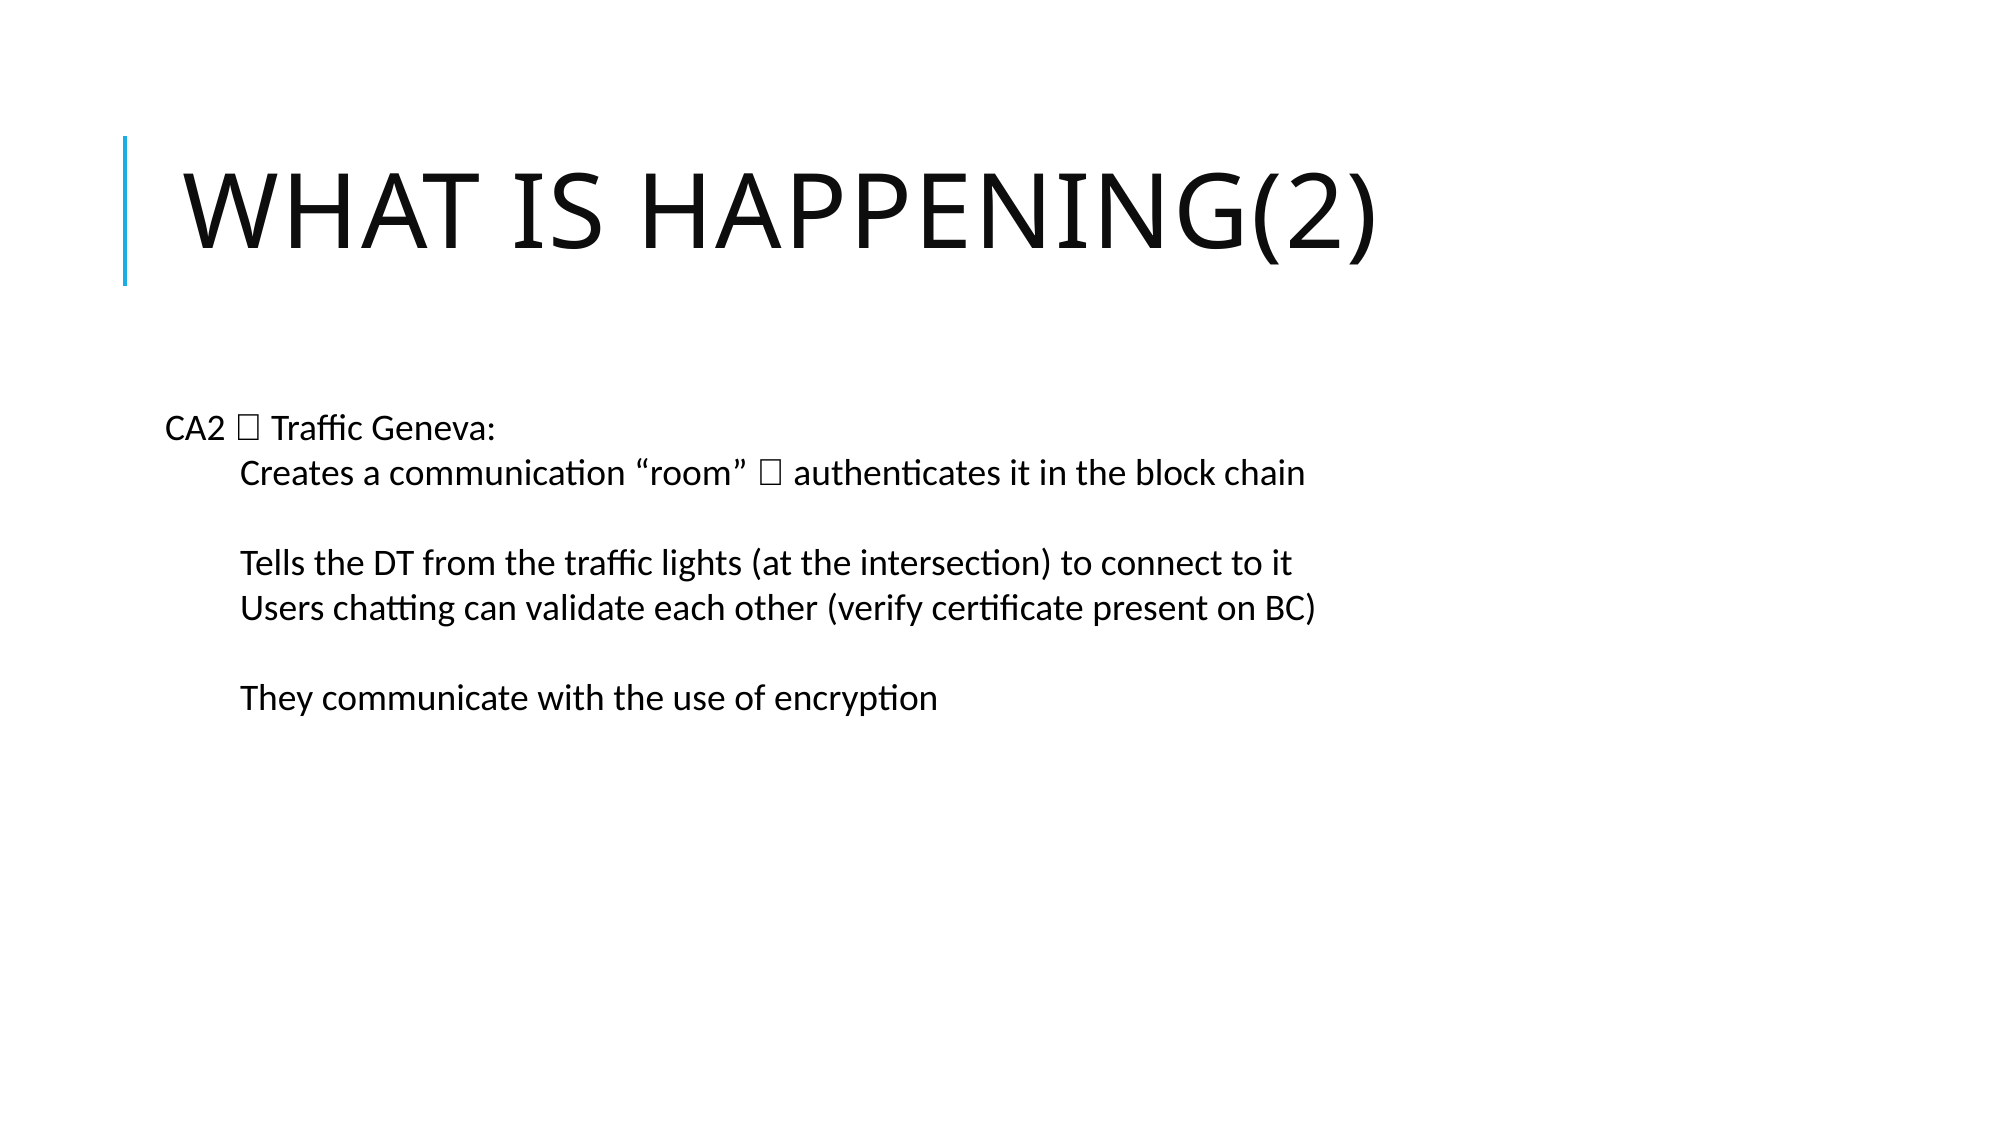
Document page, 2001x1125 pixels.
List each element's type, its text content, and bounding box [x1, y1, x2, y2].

title What is happening(2) [168, 96, 1763, 343]
text_box CA2  Traffic Geneva: Creates a communication “room”  authenticates it in the block chain Tells the DT from the traffic lights (at the intersection) to connect to it Users chatting can validate each other (verify certificate present on BC) They communicate with the use of encryption [150, 395, 1437, 730]
